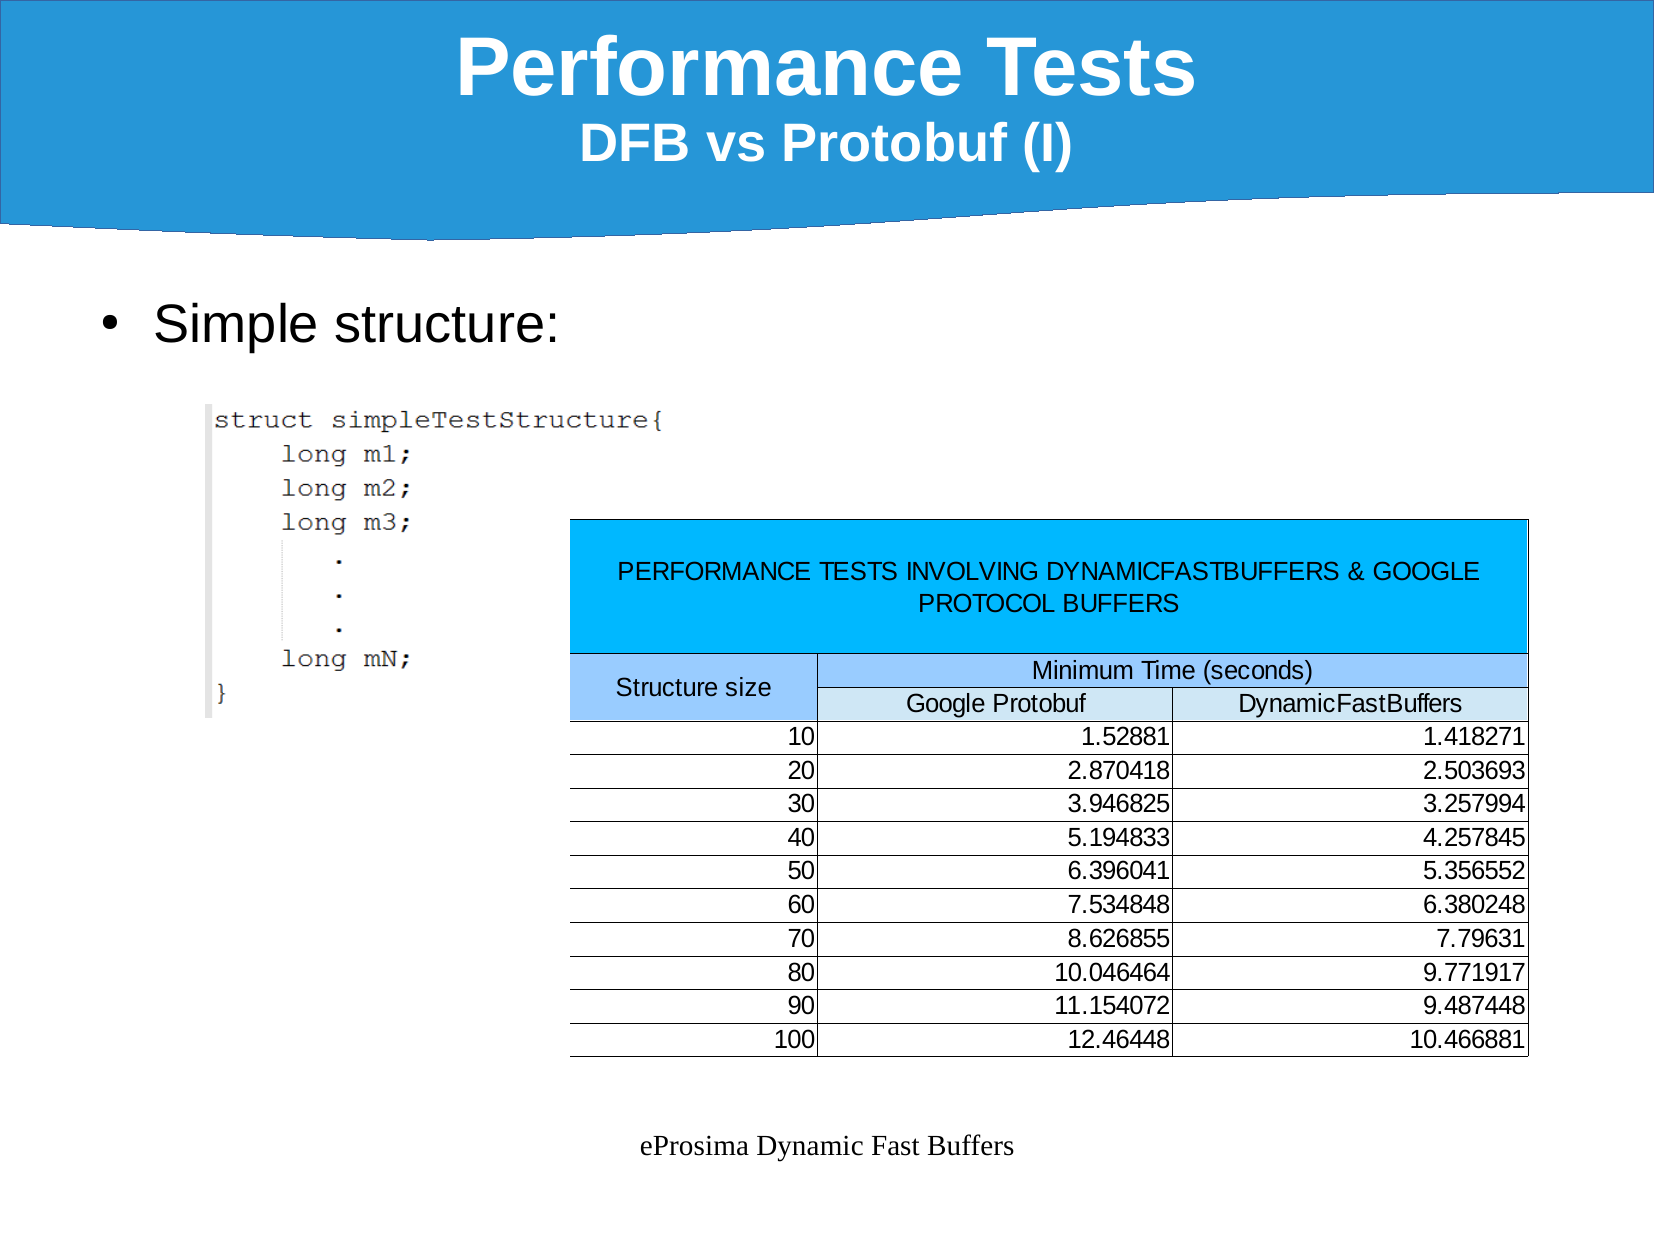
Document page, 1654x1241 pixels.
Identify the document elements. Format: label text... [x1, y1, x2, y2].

list Simple structure: [82, 293, 1571, 1063]
text_box Performance Tests DFB vs Protobuf (I) [0, 0, 1654, 241]
picture [205, 404, 1531, 1060]
